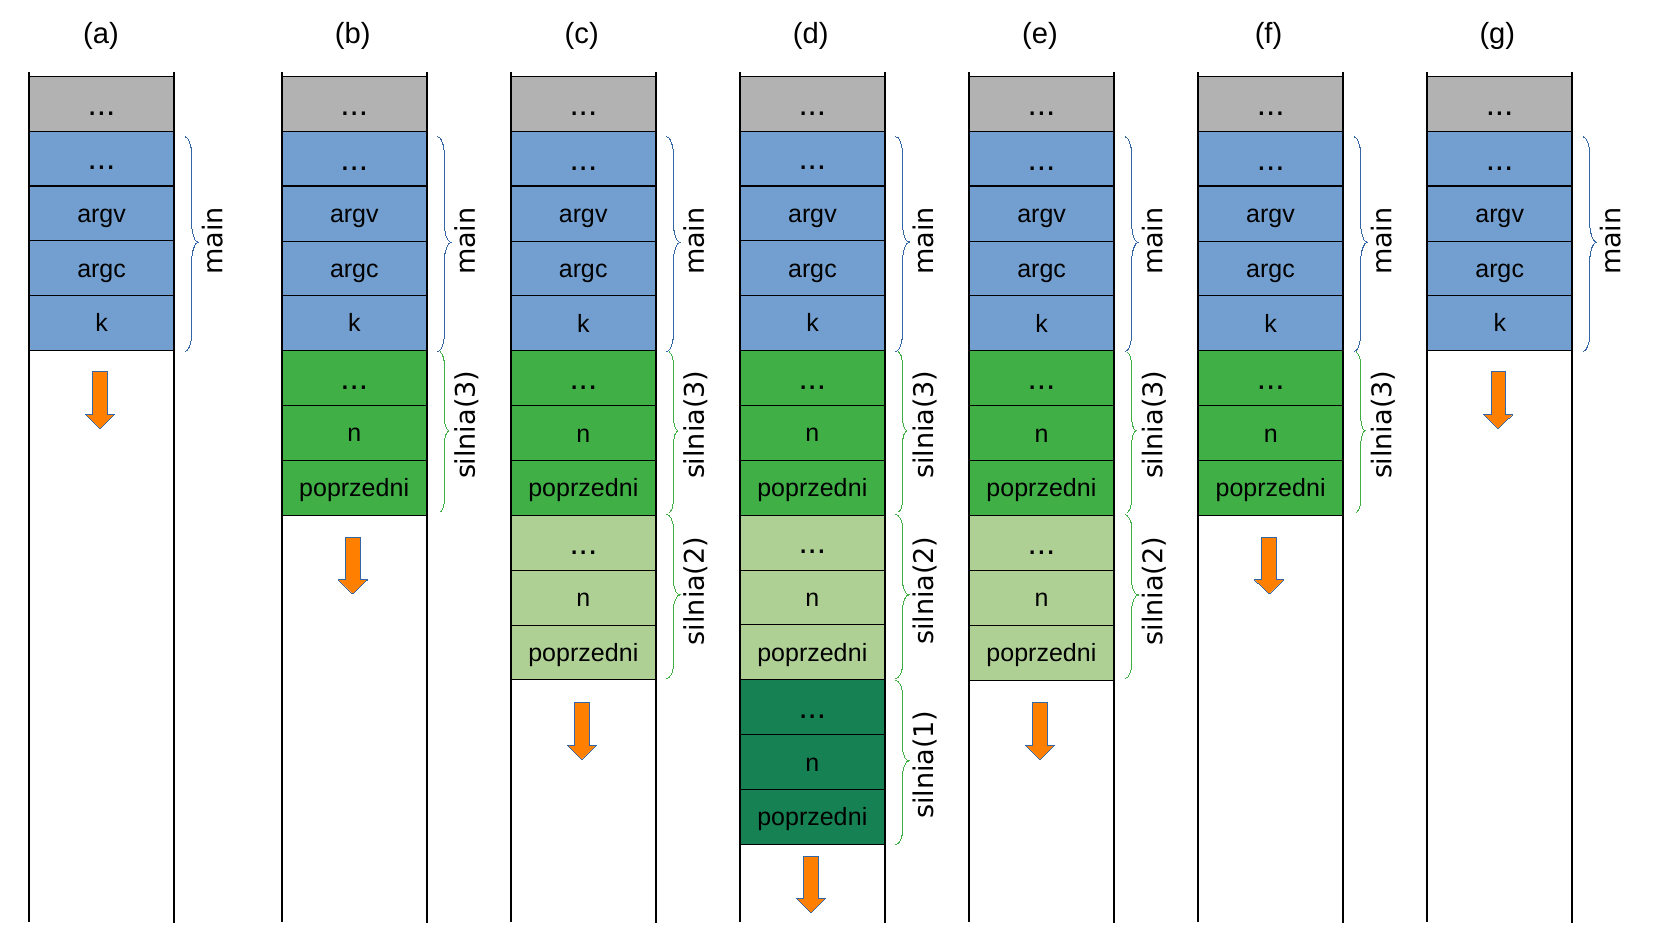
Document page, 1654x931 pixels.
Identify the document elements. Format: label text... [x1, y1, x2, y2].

text_box poprzedni [741, 625, 884, 679]
text_box [338, 537, 368, 594]
text_box [1254, 537, 1284, 594]
text_box argv [1199, 186, 1342, 242]
text_box main [189, 185, 237, 297]
text_box n [970, 405, 1113, 461]
text_box argc [1199, 242, 1342, 296]
text_box ... [1199, 351, 1342, 405]
text_box ... [1199, 76, 1342, 132]
text_box [796, 856, 826, 913]
text_box (a) [30, 9, 172, 67]
text_box argv [512, 186, 655, 242]
text_box k [30, 296, 173, 351]
text_box poprzedni [512, 626, 655, 680]
text_box argv [283, 186, 426, 242]
text_box silnia(1) [900, 677, 968, 853]
text_box ... [741, 132, 884, 186]
text_box silnia(3) [1358, 337, 1426, 513]
text_box argv [970, 186, 1113, 242]
text_box argc [283, 242, 426, 296]
text_box silnia(2) [1129, 503, 1197, 679]
text_box ... [1199, 132, 1342, 186]
text_box [85, 371, 115, 429]
text_box [567, 702, 597, 760]
text_box k [741, 296, 884, 351]
text_box (b) [281, 9, 424, 67]
text_box main [1588, 185, 1636, 297]
text_box argv [30, 186, 173, 241]
text_box main [1129, 185, 1177, 297]
text_box n [741, 405, 884, 461]
text_box ... [30, 76, 173, 132]
text_box poprzedni [970, 461, 1113, 515]
text_box (e) [968, 9, 1111, 67]
text_box silnia(3) [671, 337, 741, 503]
text_box n [741, 734, 884, 790]
text_box argv [741, 186, 884, 241]
text_box argc [512, 242, 655, 296]
text_box (c) [510, 9, 653, 67]
text_box ... [741, 76, 884, 132]
text_box ... [970, 132, 1113, 186]
text_box n [741, 570, 884, 625]
text_box silnia(2) [900, 503, 968, 677]
text_box n [283, 405, 426, 461]
text_box [1025, 702, 1055, 760]
text_box main [900, 185, 948, 297]
text_box (f) [1197, 9, 1340, 67]
text_box silnia(3) [900, 337, 968, 503]
text_box n [512, 405, 655, 461]
text_box poprzedni [741, 790, 884, 845]
text_box ... [283, 132, 426, 186]
text_box ... [30, 132, 173, 186]
text_box n [1199, 405, 1342, 461]
text_box argc [1428, 242, 1571, 296]
text_box ... [741, 515, 884, 570]
text_box (d) [739, 9, 882, 67]
text_box k [970, 296, 1113, 351]
text_box argc [30, 241, 173, 296]
text_box ... [741, 679, 884, 734]
text_box ... [970, 351, 1113, 405]
text_box poprzedni [512, 461, 655, 515]
text_box (g) [1426, 9, 1569, 67]
text_box ... [1428, 132, 1571, 186]
text_box ... [283, 76, 426, 132]
text_box [1483, 371, 1513, 429]
text_box k [512, 296, 655, 351]
text_box k [283, 296, 426, 351]
text_box main [1358, 185, 1406, 297]
text_box argv [1428, 186, 1571, 242]
text_box k [1428, 296, 1571, 351]
text_box poprzedni [970, 626, 1113, 681]
text_box silnia(3) [442, 337, 510, 512]
text_box poprzedni [741, 461, 884, 515]
text_box ... [970, 76, 1113, 132]
text_box ... [512, 76, 655, 132]
text_box n [512, 570, 655, 626]
text_box n [970, 570, 1113, 626]
text_box ... [741, 351, 884, 405]
text_box ... [970, 515, 1113, 570]
text_box silnia(3) [1129, 337, 1197, 503]
text_box ... [283, 351, 426, 405]
text_box poprzedni [1199, 461, 1342, 516]
text_box poprzedni [283, 461, 426, 516]
text_box ... [512, 351, 655, 405]
text_box k [1199, 296, 1342, 351]
text_box main [671, 185, 719, 297]
text_box main [442, 185, 490, 297]
text_box ... [1428, 76, 1571, 132]
text_box ... [512, 515, 655, 570]
text_box silnia(2) [671, 503, 741, 678]
text_box argc [741, 241, 884, 296]
text_box argc [970, 242, 1113, 296]
text_box ... [512, 132, 655, 186]
